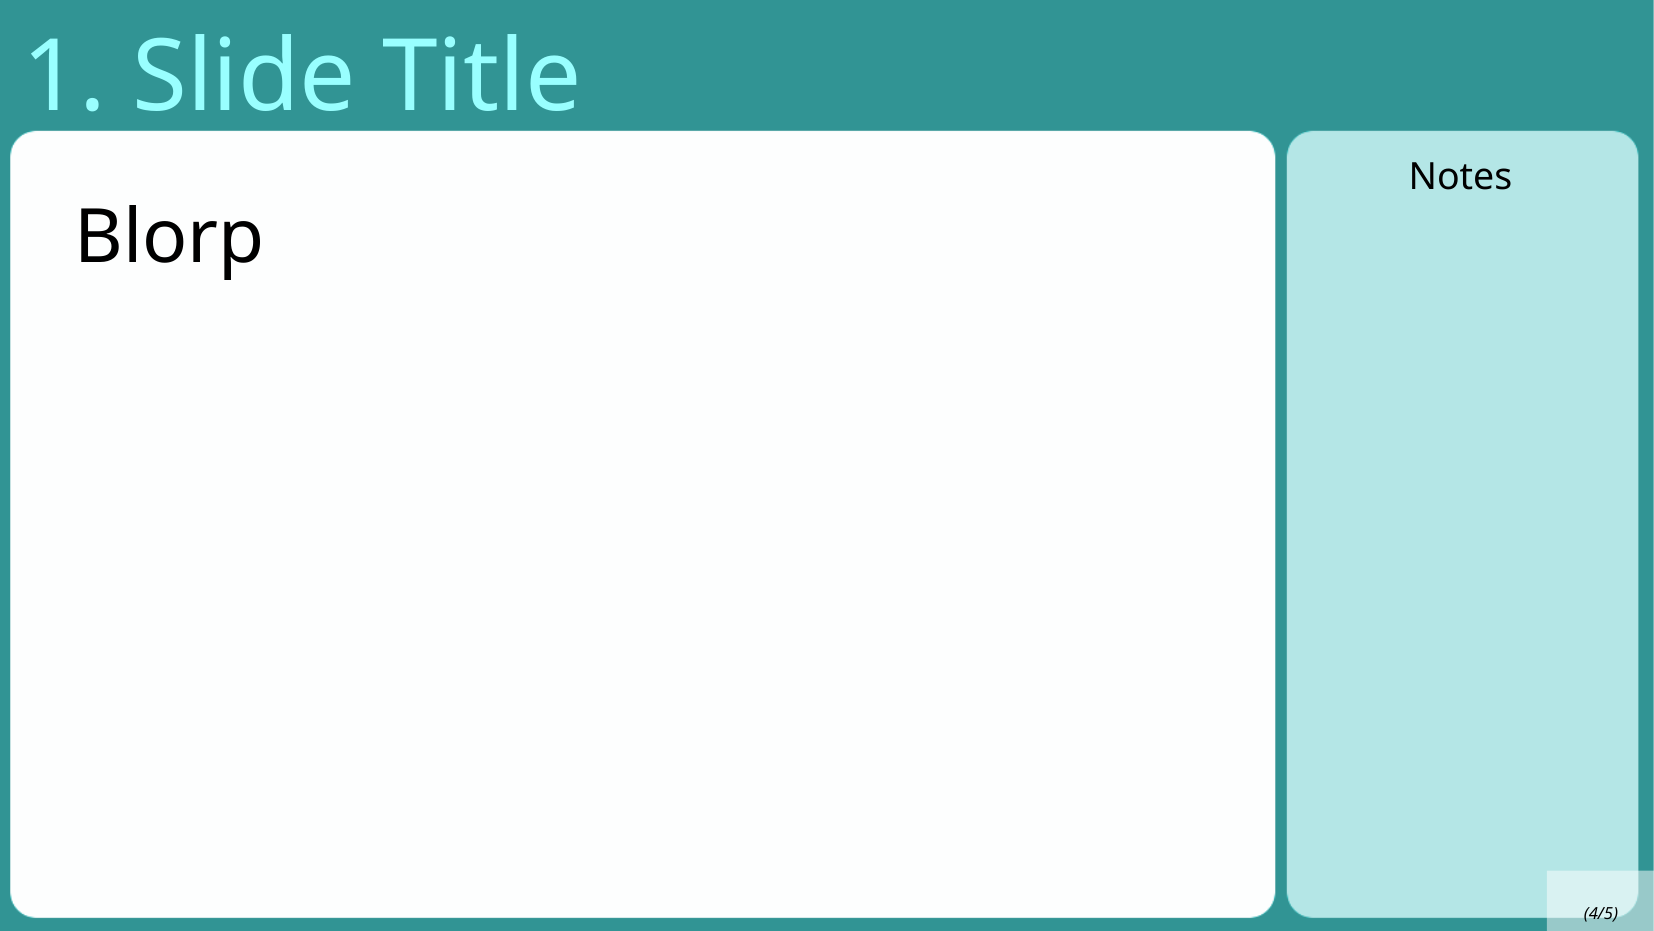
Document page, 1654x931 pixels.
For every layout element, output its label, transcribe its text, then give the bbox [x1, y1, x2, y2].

text_box Blorp [74, 182, 1244, 371]
picture [0, 0, 1654, 931]
text_box (<number>/5) [1546, 877, 1654, 931]
text_box Notes [1290, 141, 1631, 199]
title 1. Slide Title [22, 13, 1511, 130]
